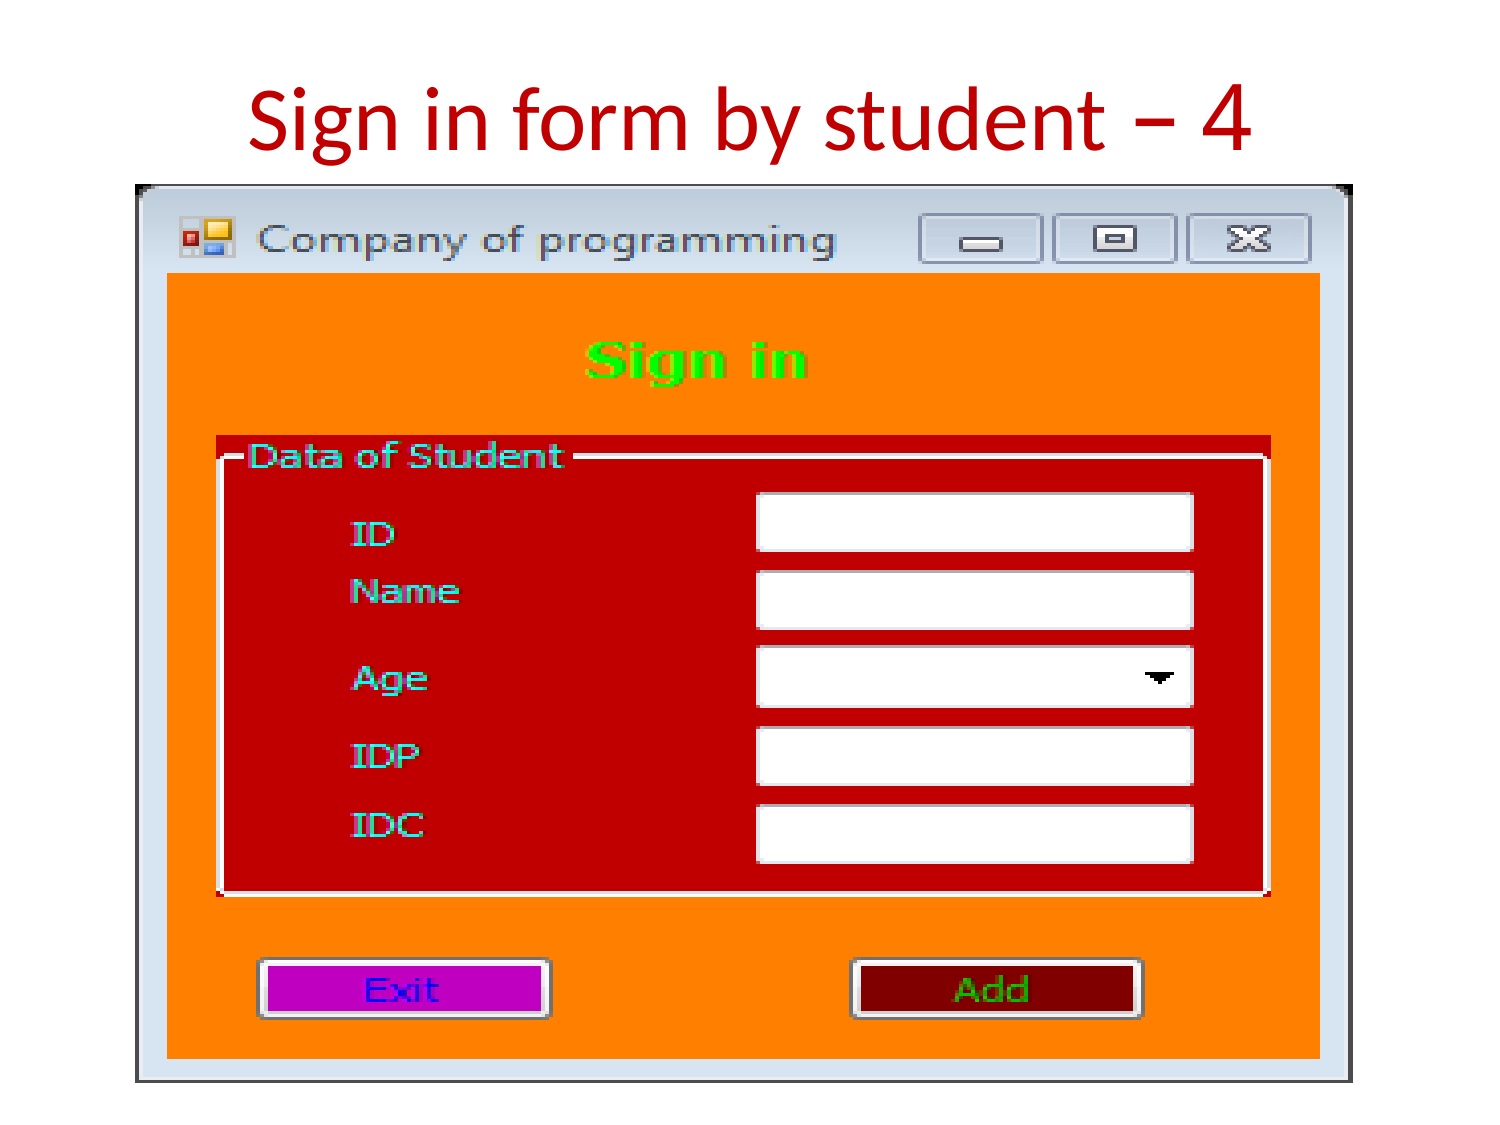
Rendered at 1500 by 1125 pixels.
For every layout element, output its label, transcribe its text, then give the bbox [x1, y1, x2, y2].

title 4 – Sign in form by student [112, 42, 1388, 185]
picture [135, 184, 1353, 1083]
